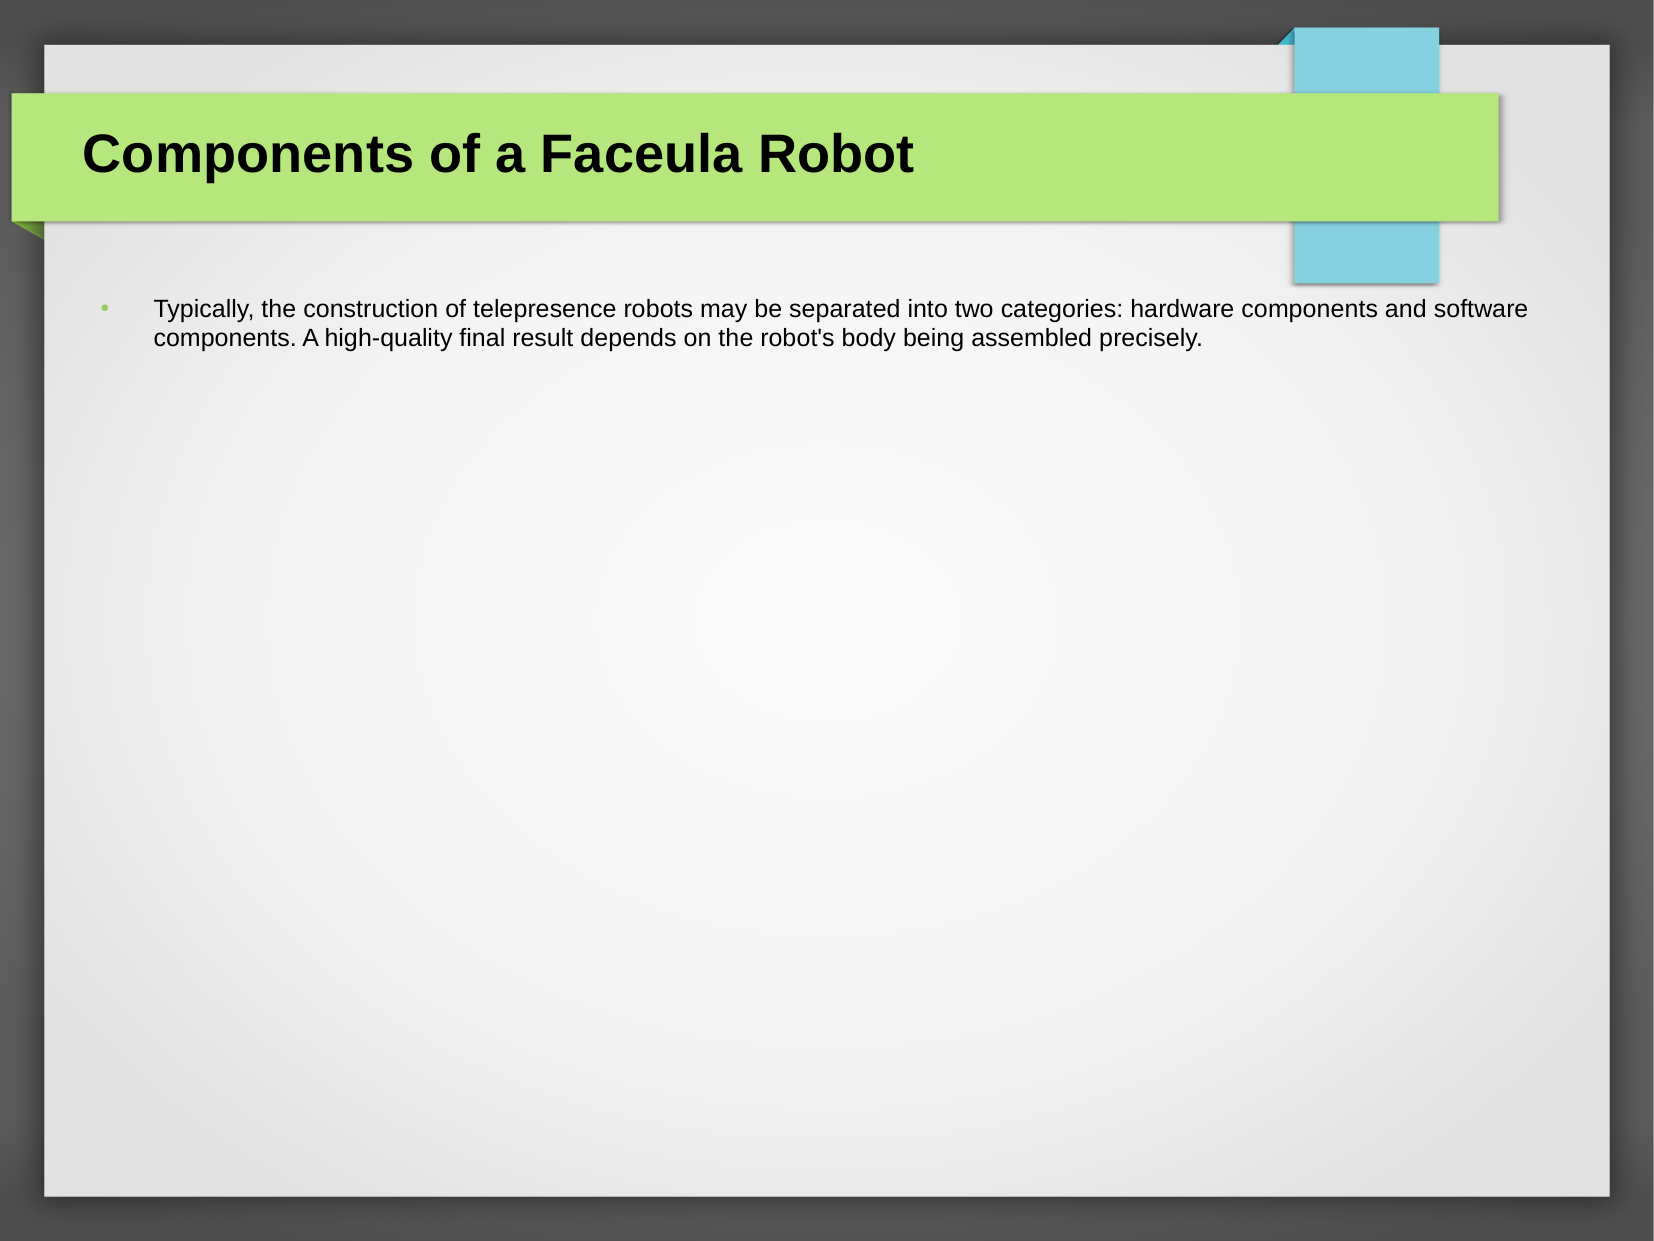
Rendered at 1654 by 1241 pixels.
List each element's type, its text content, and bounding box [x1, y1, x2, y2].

title Components of a Faceula Robot [82, 94, 1264, 213]
picture [0, 0, 1654, 1241]
list Typically, the construction of telepresence robots may be separated into two categories: hardware components and software components. A high-quality final result depends on the robot's body being assembled precisely. [82, 295, 1571, 1015]
